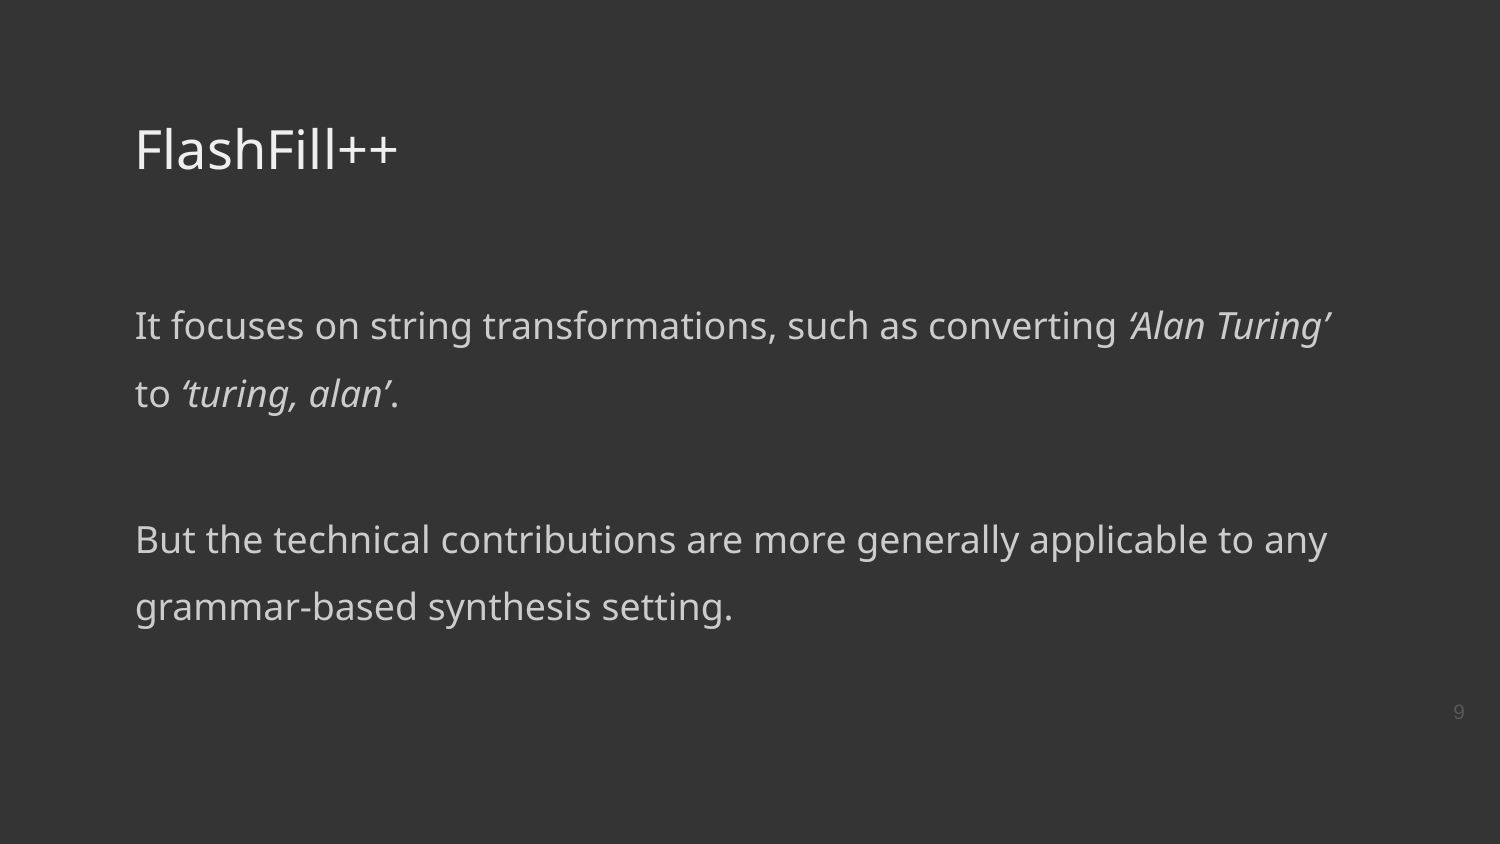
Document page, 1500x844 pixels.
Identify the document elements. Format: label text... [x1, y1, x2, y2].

slide_number <number> [1389, 679, 1480, 744]
text_box It focuses on string transformations, such as converting ‘Alan Turing’ to ‘turing, alan’. [119, 265, 1381, 431]
text_box But the technical contributions are more generally applicable to any grammar-based synthesis setting. [119, 478, 1381, 644]
text_box FlashFill++ [119, 100, 1381, 196]
